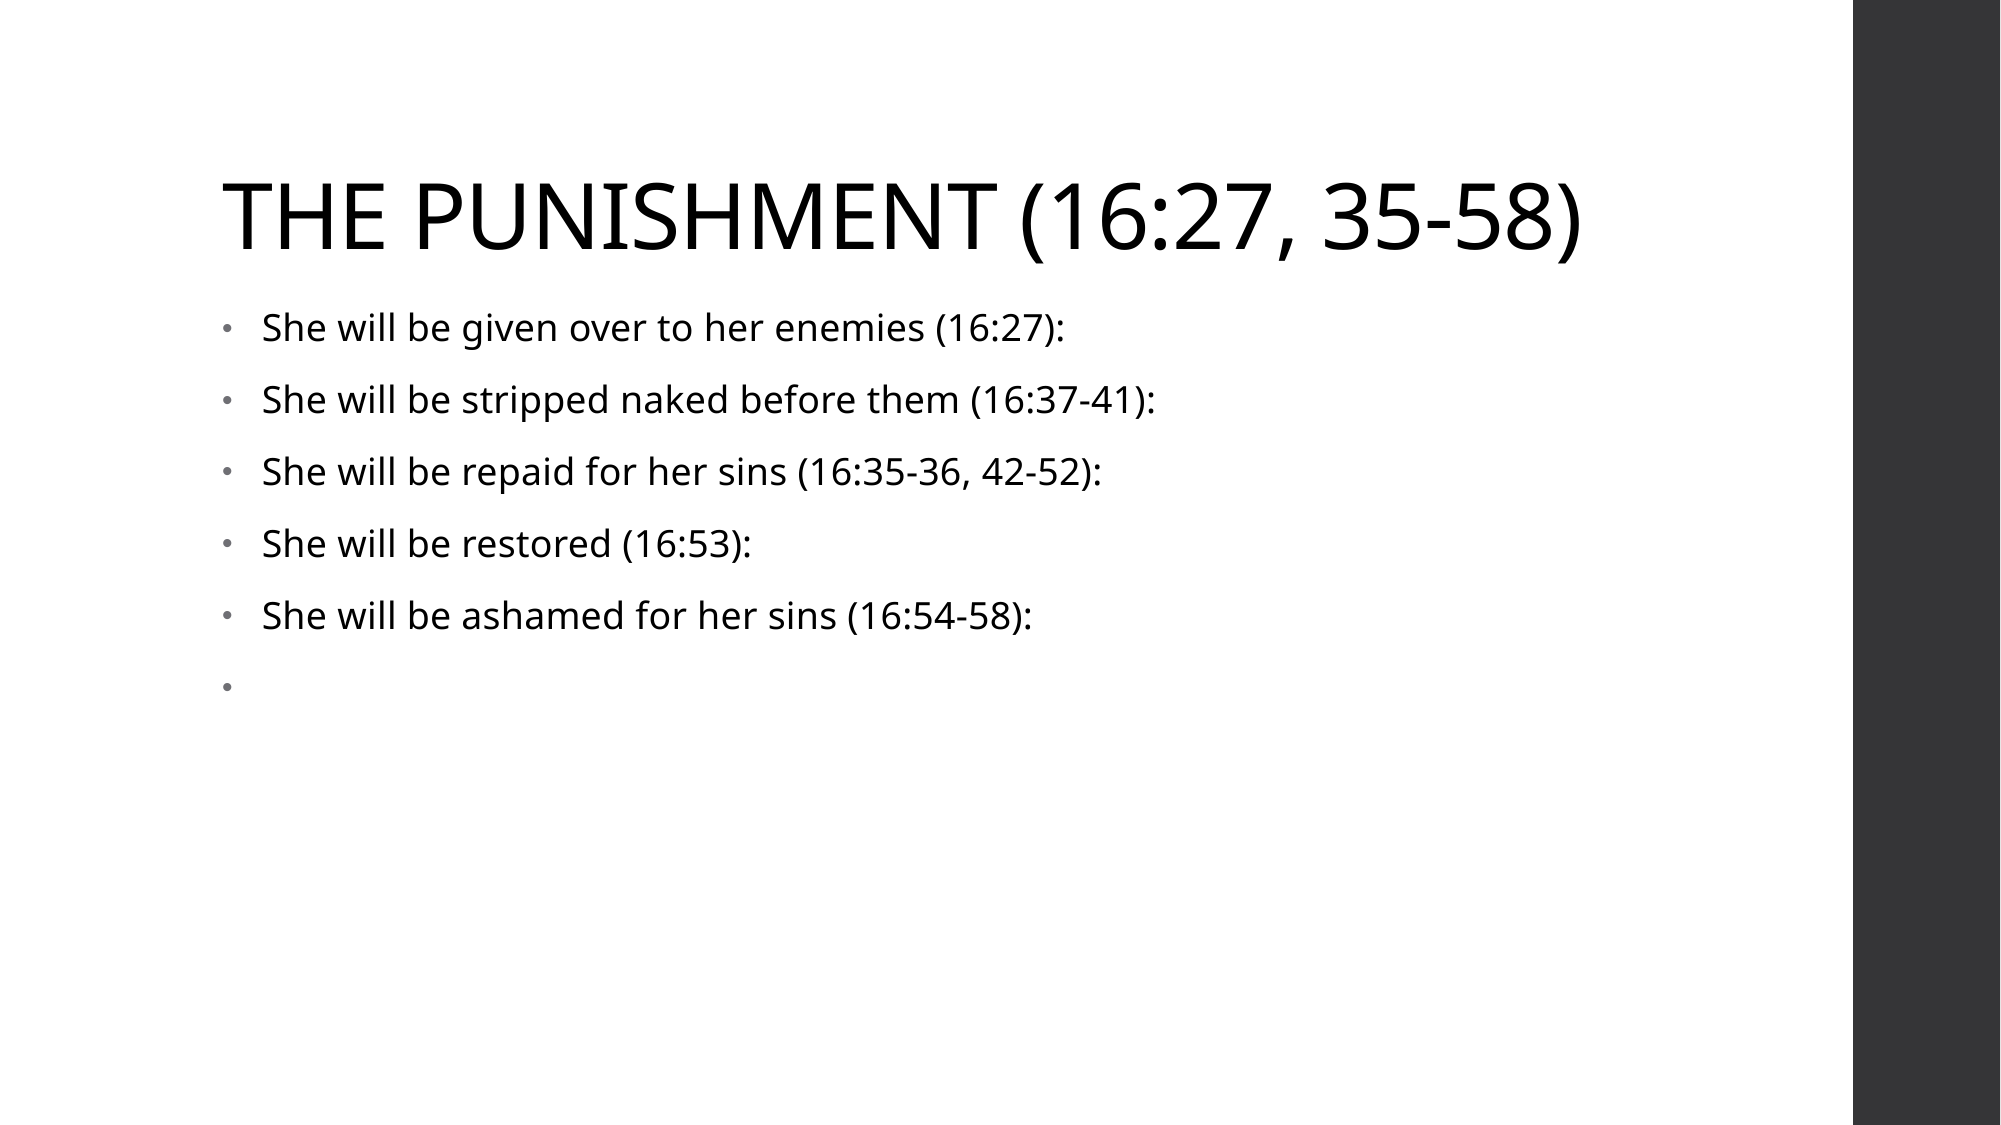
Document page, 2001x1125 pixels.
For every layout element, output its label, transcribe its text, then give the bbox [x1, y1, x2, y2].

list She will be given over to her enemies (16:27): She will be stripped naked before them (16:37-41): She will be repaid for her sins (16:35-36, 42-52): She will be restored (16:53): She will be ashamed for her sins (16:54-58): [206, 299, 1617, 1014]
title THE PUNISHMENT (16:27, 35-58) [206, 60, 1797, 278]
